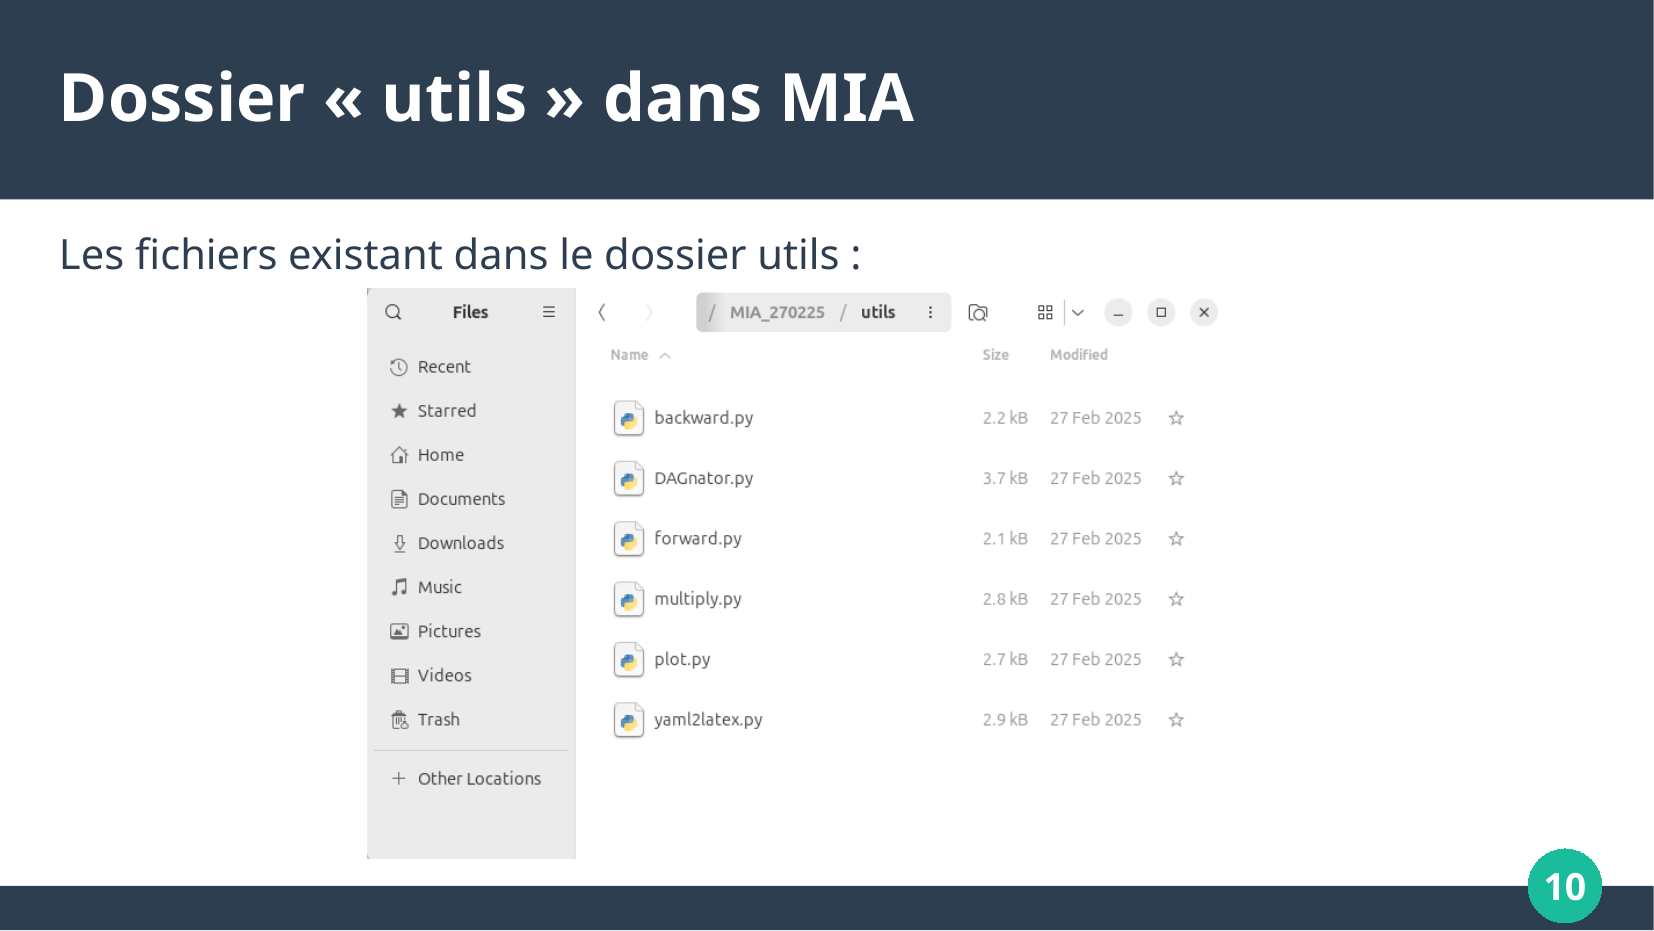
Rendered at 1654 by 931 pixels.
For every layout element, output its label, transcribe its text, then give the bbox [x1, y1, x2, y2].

picture [367, 288, 1224, 859]
list Les fichiers existant dans le dossier utils : [59, 225, 1595, 858]
title Dossier « utils » dans MIA [59, 37, 1595, 156]
